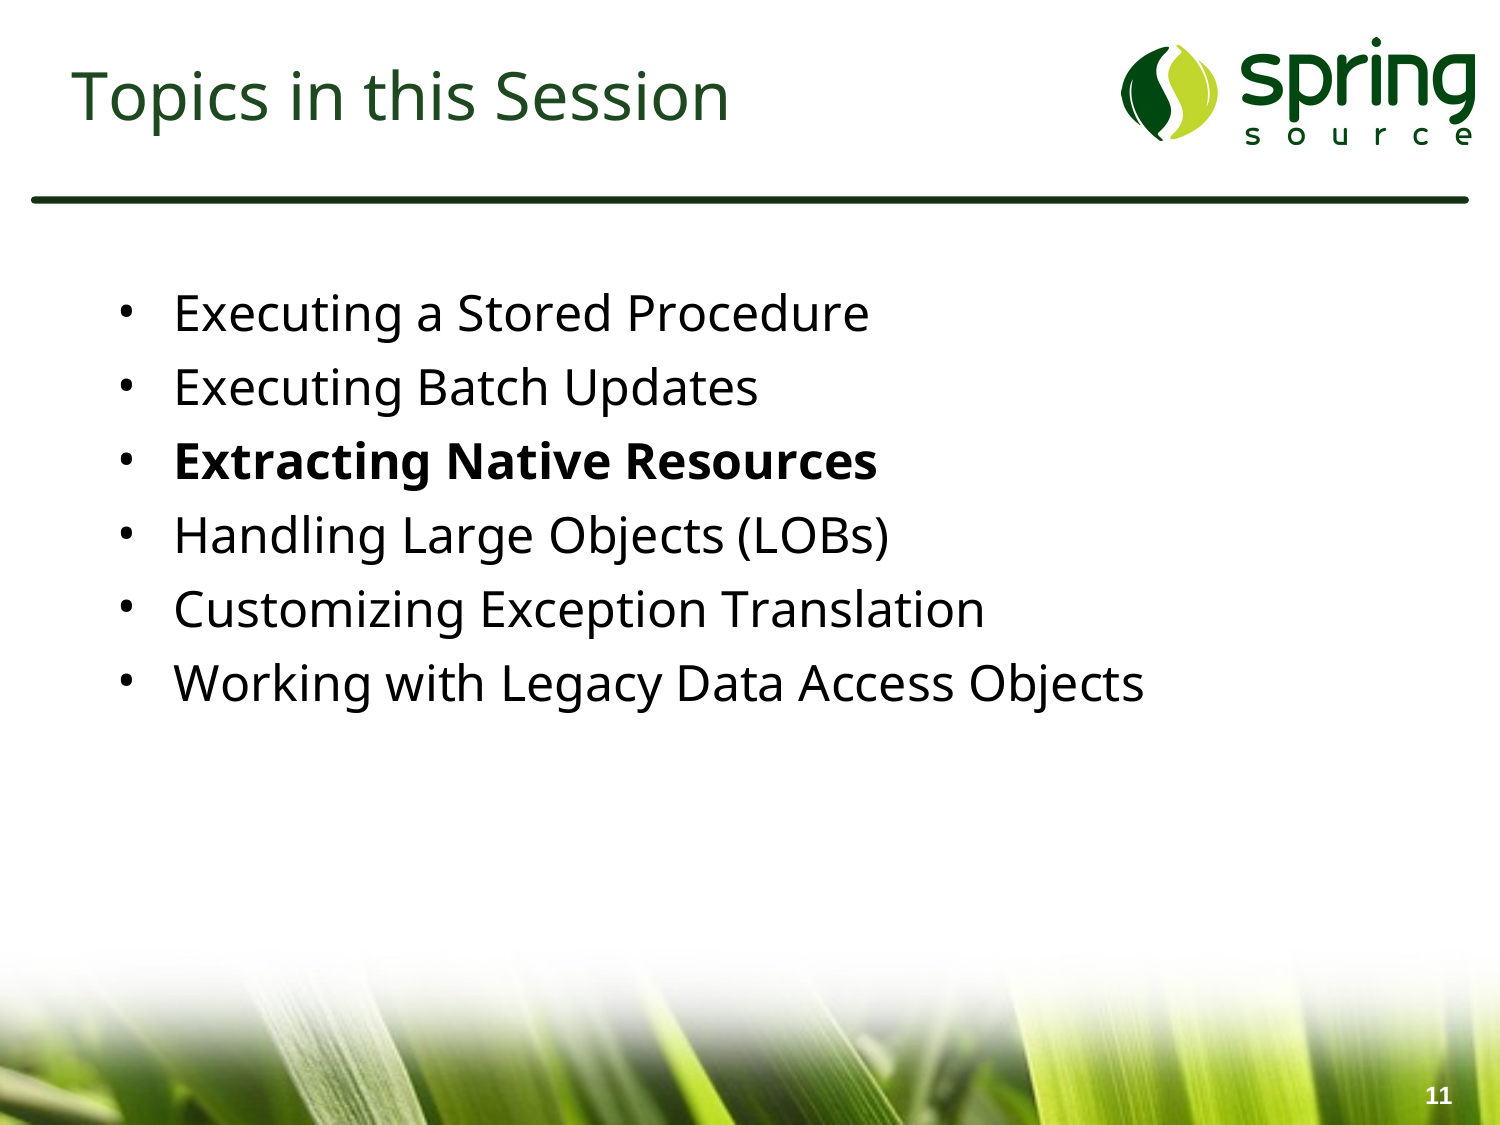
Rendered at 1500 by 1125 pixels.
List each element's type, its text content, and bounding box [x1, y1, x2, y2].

picture [0, 944, 1500, 1125]
title Topics in this Session [56, 13, 1089, 176]
list Executing a Stored Procedure Executing Batch Updates Extracting Native Resources Handling Large Objects (LOBs) Customizing Exception Translation Working with Legacy Data Access Objects [103, 275, 1394, 938]
picture [1121, 37, 1475, 145]
